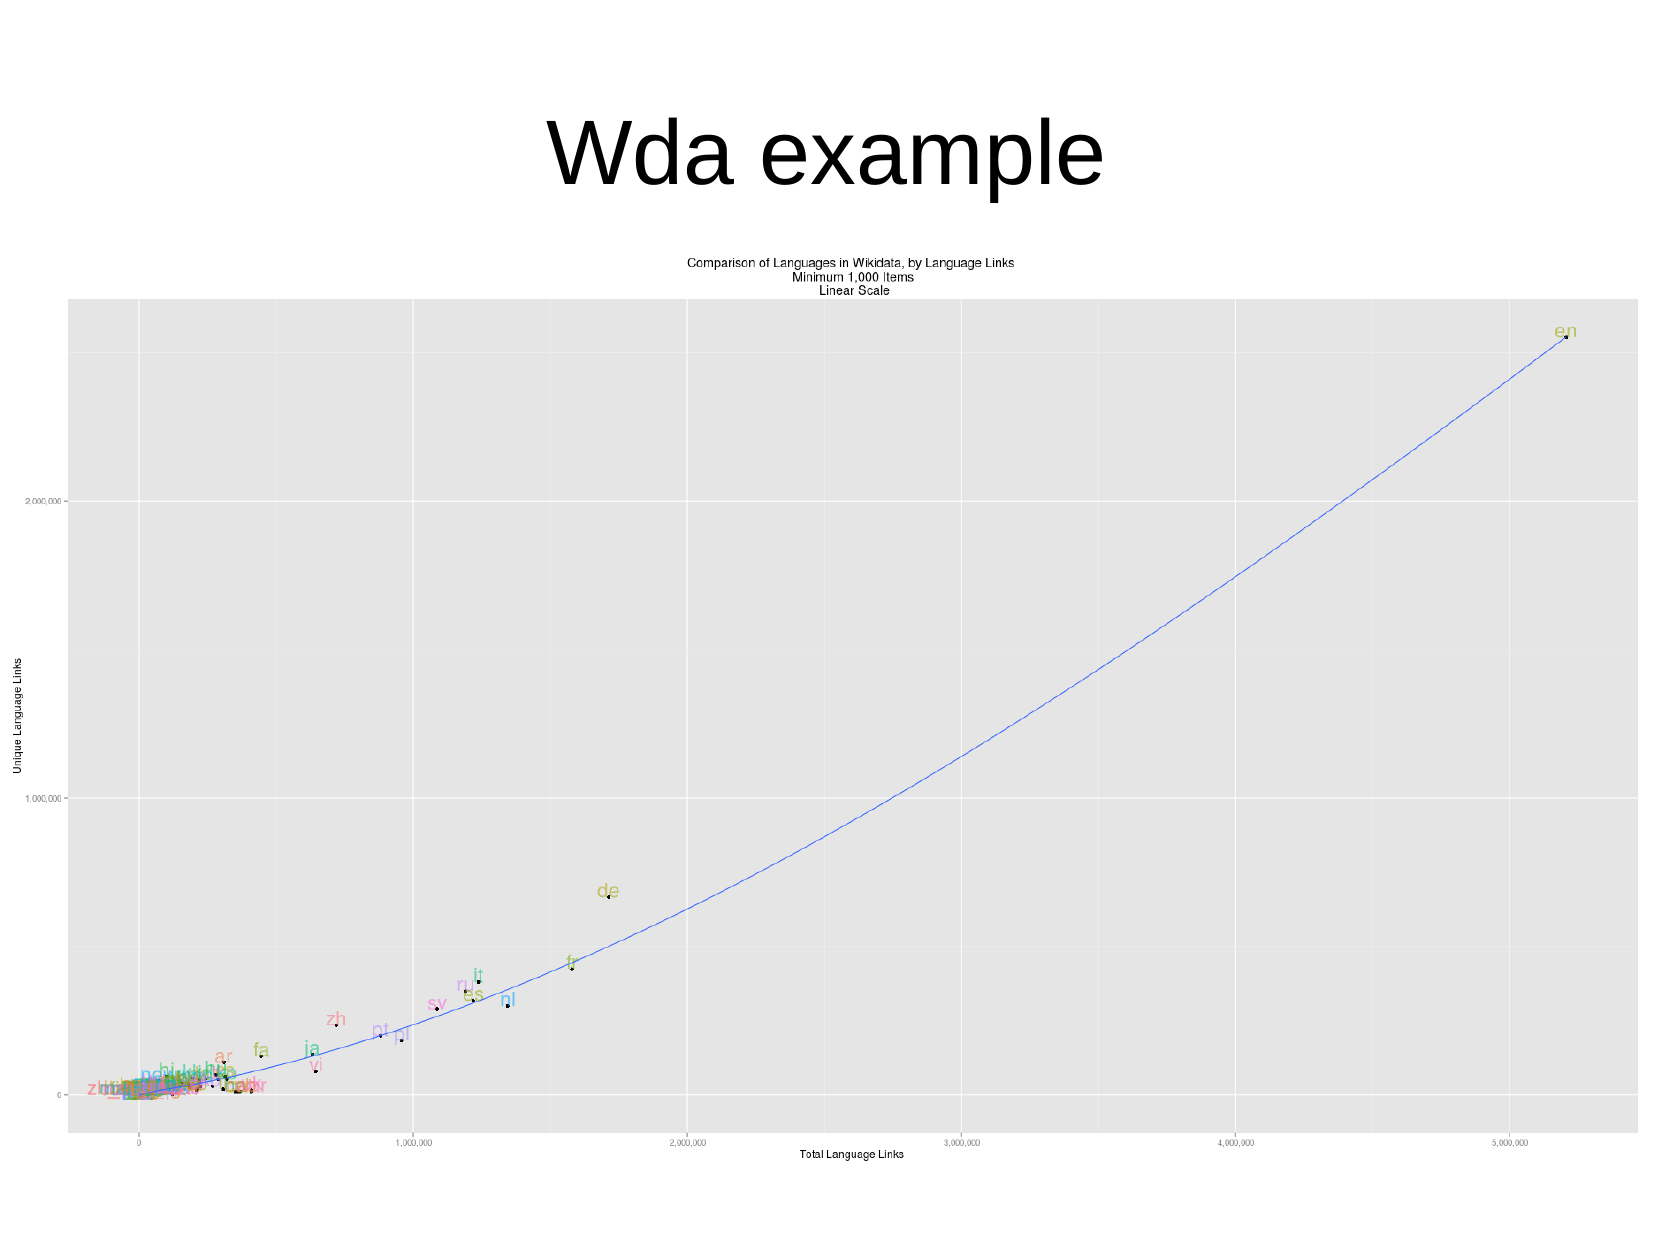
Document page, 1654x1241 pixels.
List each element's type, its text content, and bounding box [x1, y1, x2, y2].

title Wda example [82, 49, 1571, 236]
picture [0, 236, 1654, 1171]
